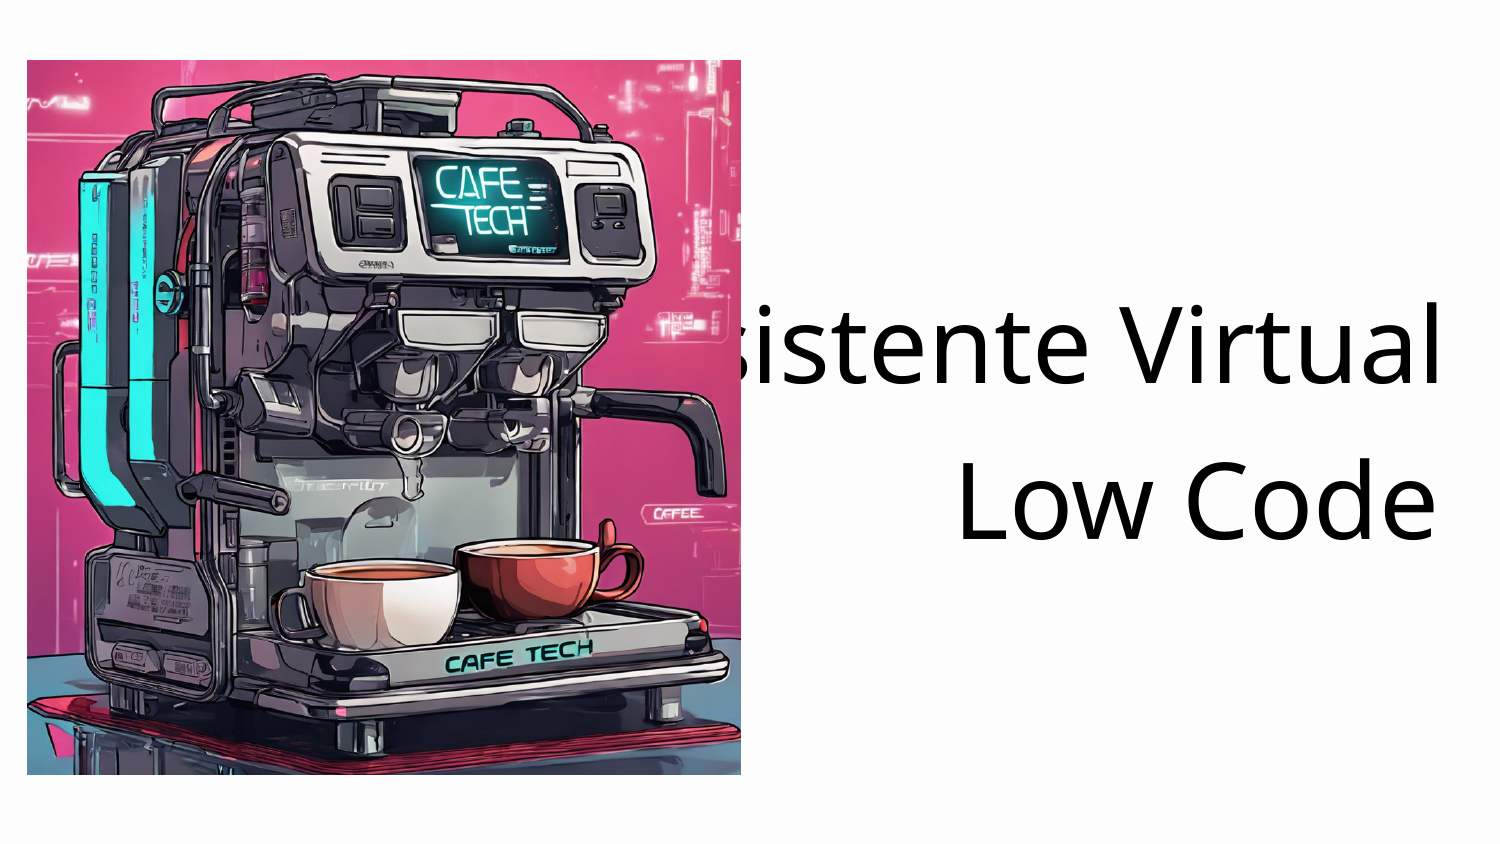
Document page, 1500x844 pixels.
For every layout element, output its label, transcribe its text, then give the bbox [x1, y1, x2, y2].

picture [27, 60, 741, 775]
title Assistente Virtual Low Code [741, 204, 1490, 640]
